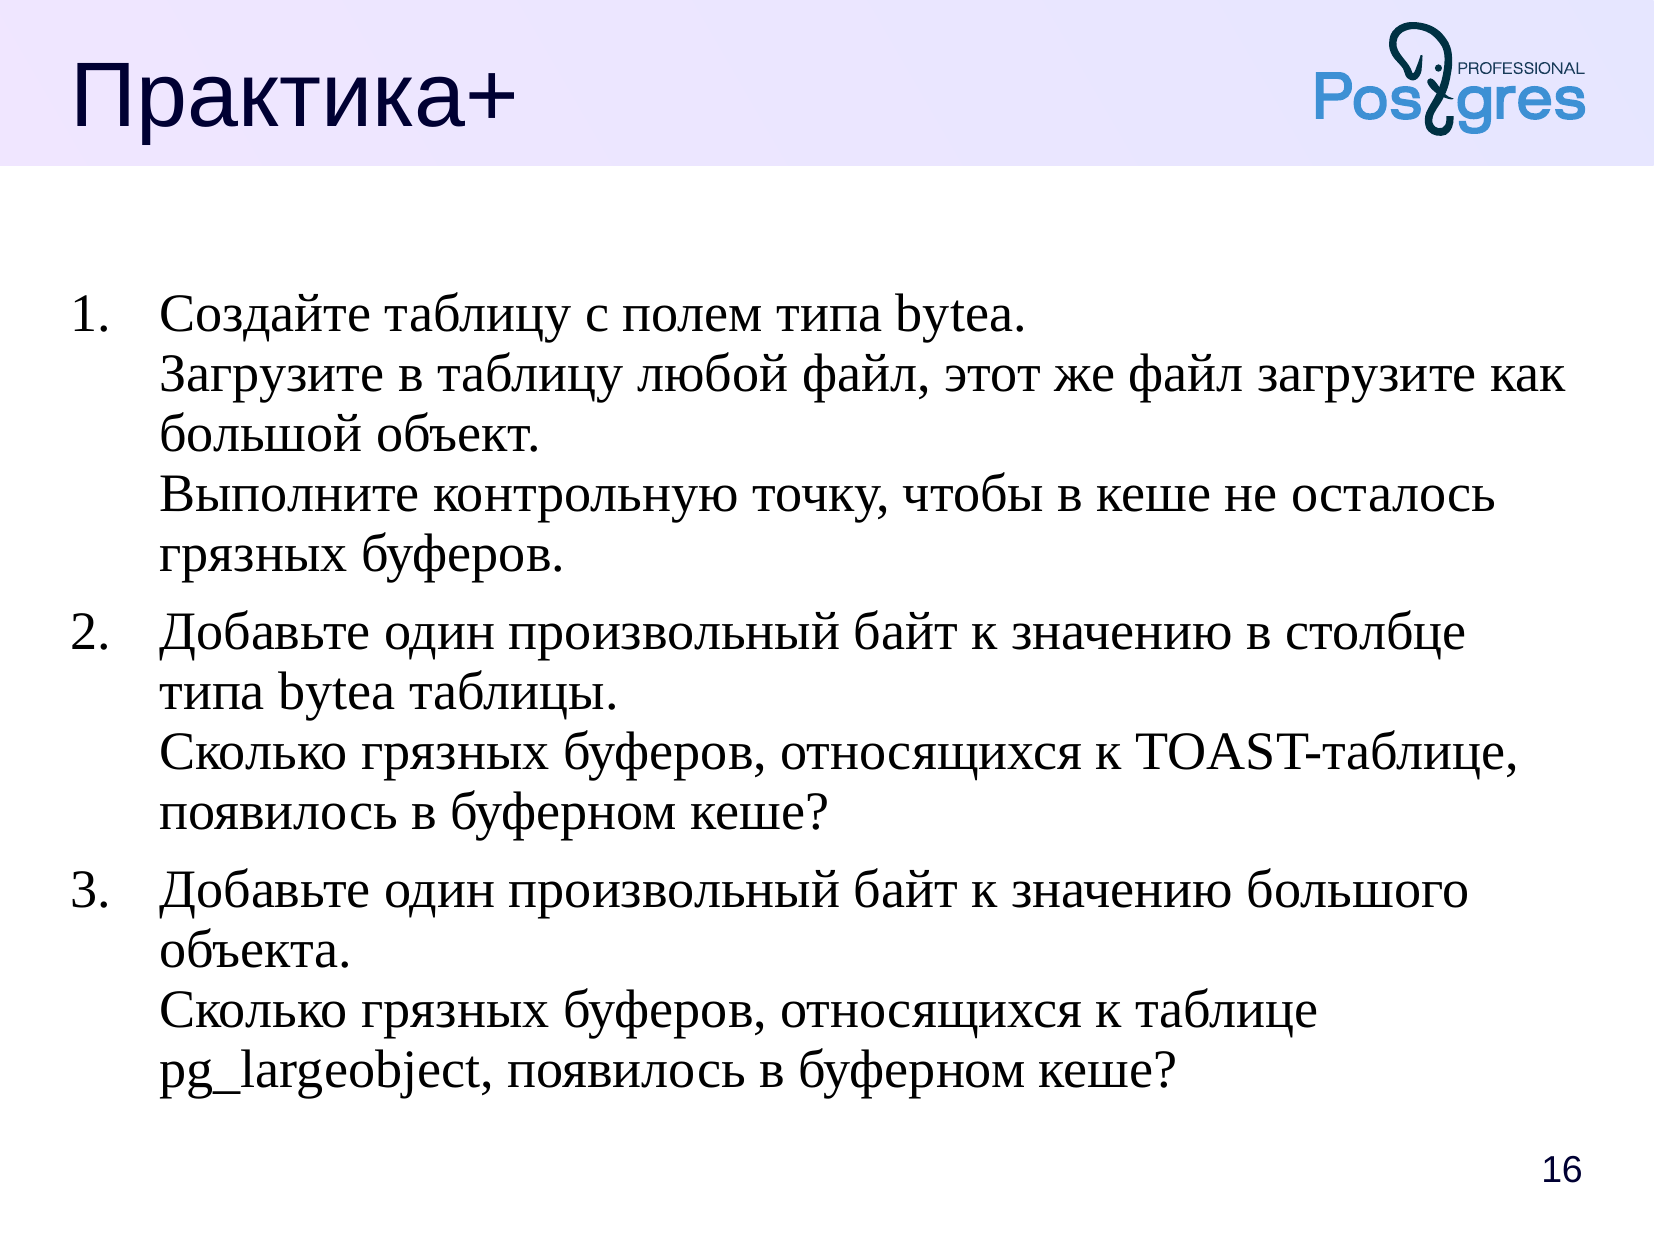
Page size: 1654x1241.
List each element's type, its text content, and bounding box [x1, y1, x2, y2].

title Практика+ [70, 43, 1241, 147]
list Создайте таблицу с полем типа bytea. Загрузите в таблицу любой файл, этот же файл загрузите как большой объект. Выполните контрольную точку, чтобы в кеше не осталось грязных буферов. Добавьте один произвольный байт к значению в столбце типа bytea таблицы. Сколько грязных буферов, относящихся к TOAST-таблице, появилось в буферном кеше? Добавьте один произвольный байт к значению большого объекта. Сколько грязных буферов, относящихся к таблице pg_largeobject, появилось в буферном кеше? [70, 283, 1583, 1134]
